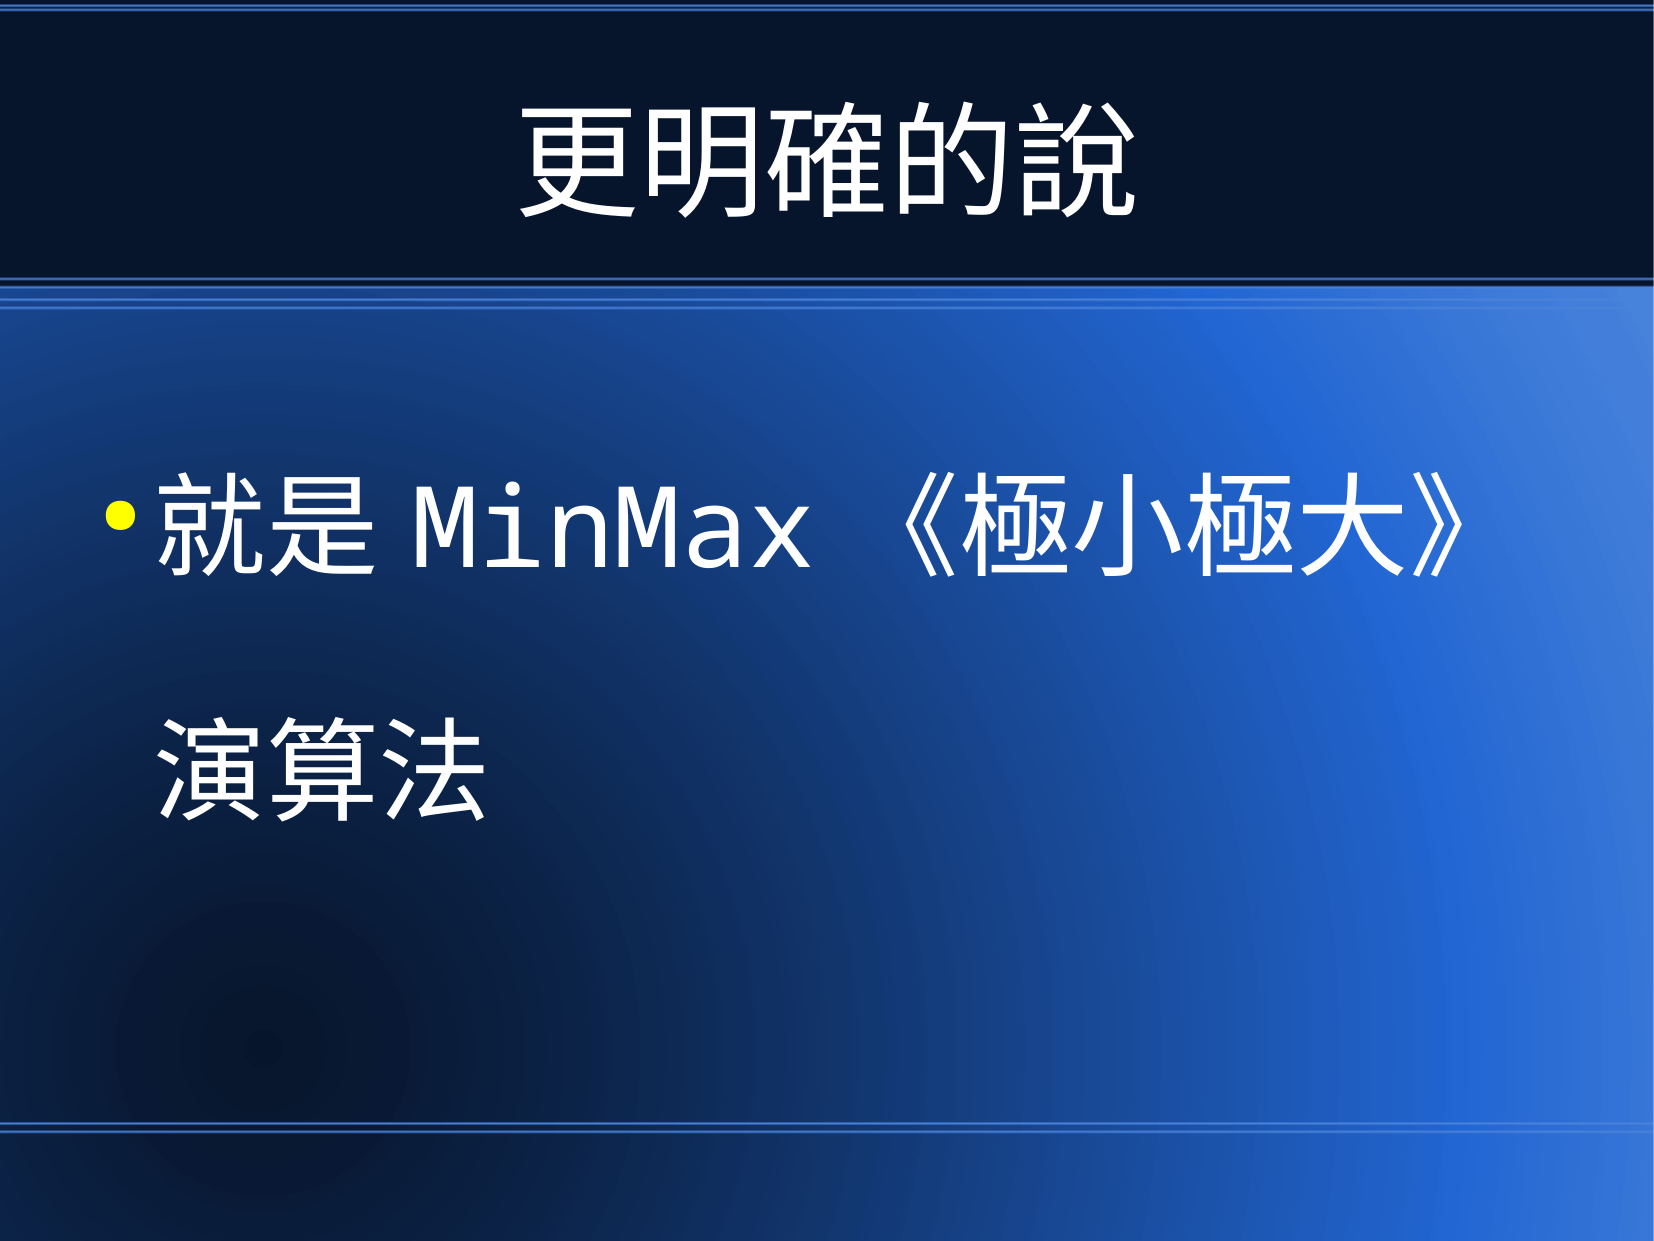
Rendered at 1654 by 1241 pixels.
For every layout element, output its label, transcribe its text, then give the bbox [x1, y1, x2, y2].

picture [0, 0, 1654, 1241]
title 更明確的說 [82, 49, 1571, 257]
list 就是MinMax《極小極大》演算法 [82, 355, 1571, 1241]
